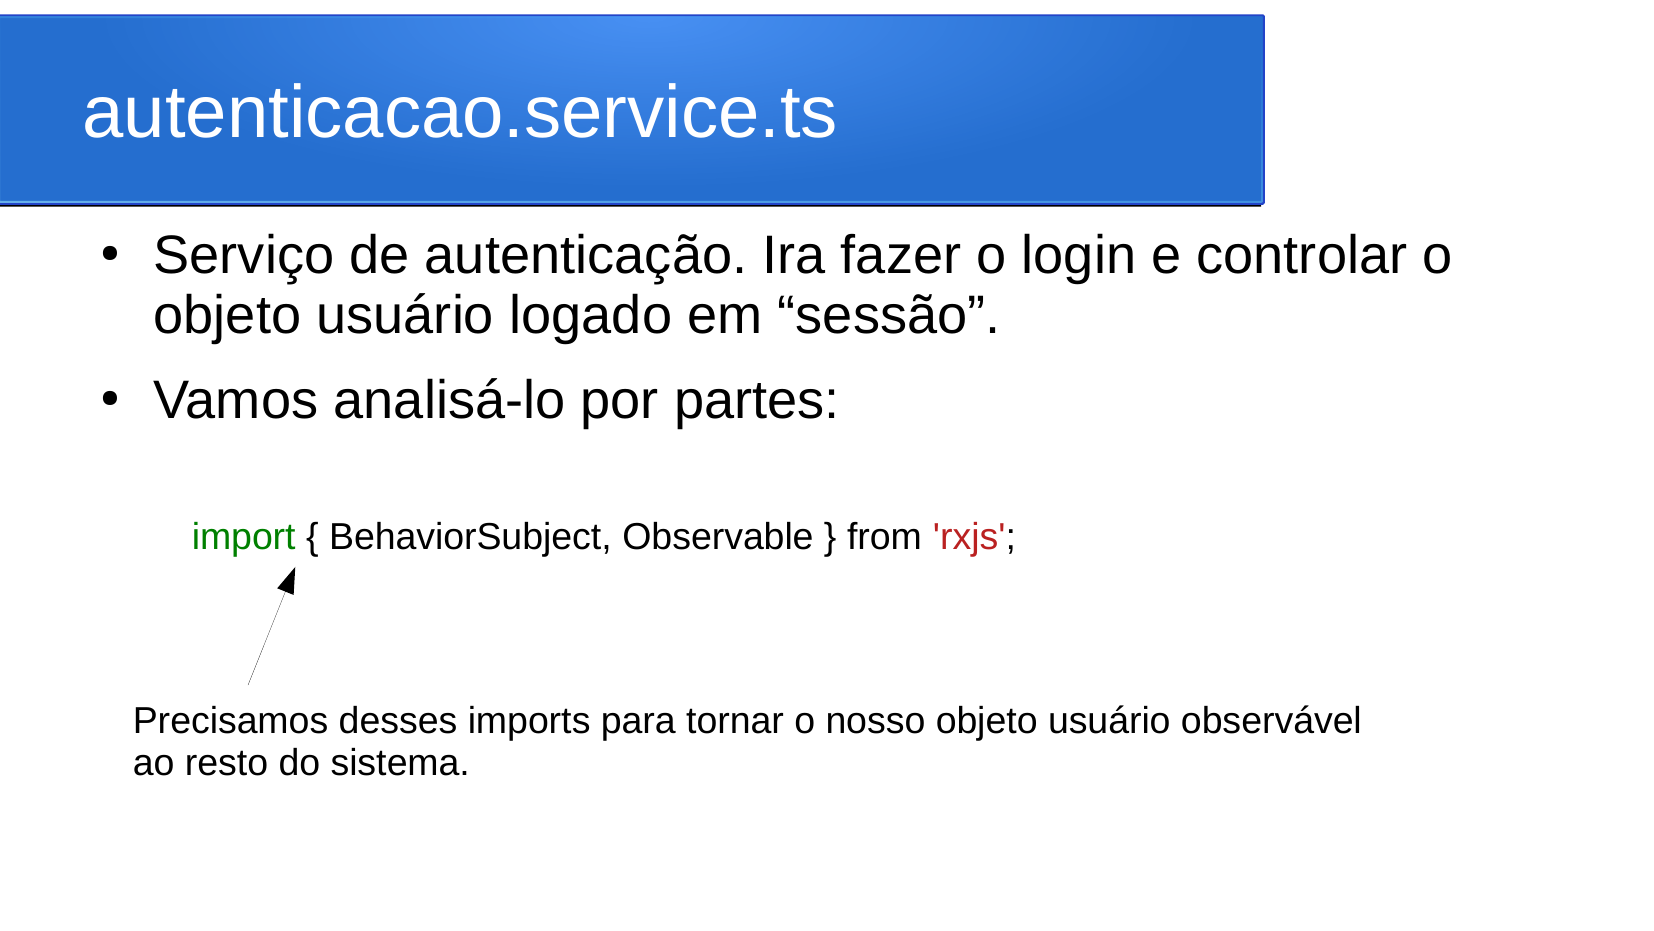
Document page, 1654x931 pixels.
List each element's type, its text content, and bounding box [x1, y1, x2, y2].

text_box import { BehaviorSubject, Observable } from 'rxjs'; [177, 507, 1032, 607]
list Serviço de autenticação. Ira fazer o login e controlar o objeto usuário logado em “sessão”. Vamos analisá-lo por partes: [82, 224, 1571, 764]
text_box Precisamos desses imports para tornar o nosso objeto usuário observável ao resto do sistema. [118, 692, 1377, 792]
title autenticacao.service.ts [82, 35, 1235, 189]
